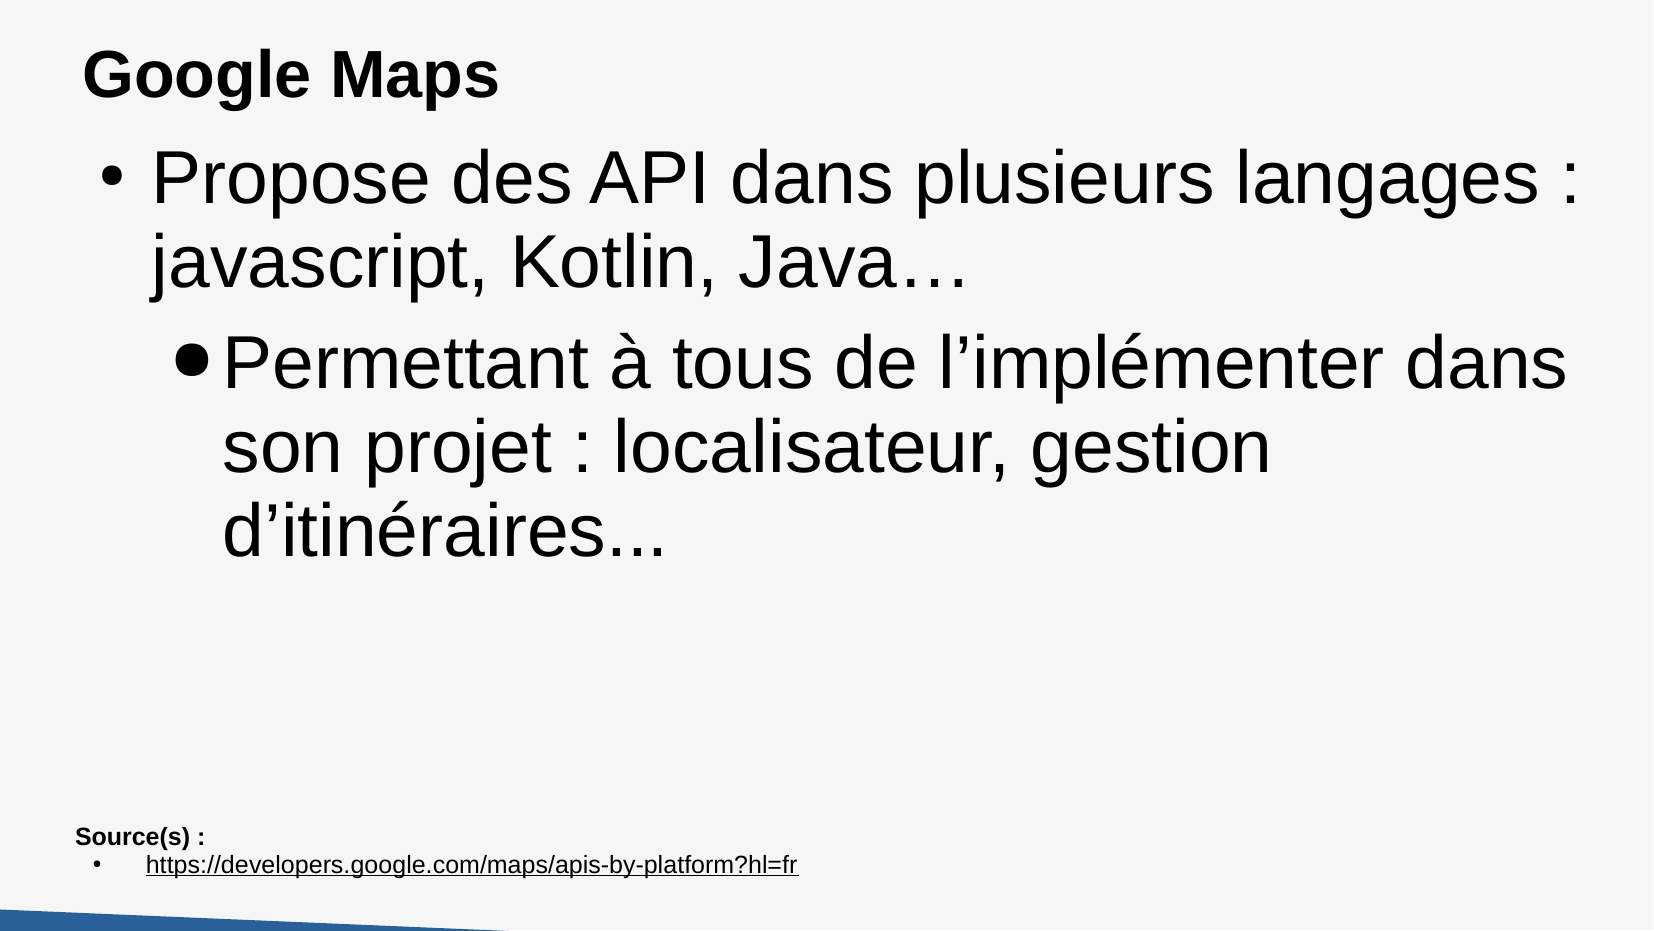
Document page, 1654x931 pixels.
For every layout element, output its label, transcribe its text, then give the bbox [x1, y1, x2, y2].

list Propose des API dans plusieurs langages : javascript, Kotlin, Java… Permettant à tous de l’implémenter dans son projet : localisateur, gestion d’itinéraires... [80, 135, 1620, 591]
text_box Source(s) : https://developers.google.com/maps/apis-by-platform?hl=fr [60, 815, 1546, 929]
title Google Maps [82, 37, 1571, 114]
text_box [0, 909, 510, 931]
